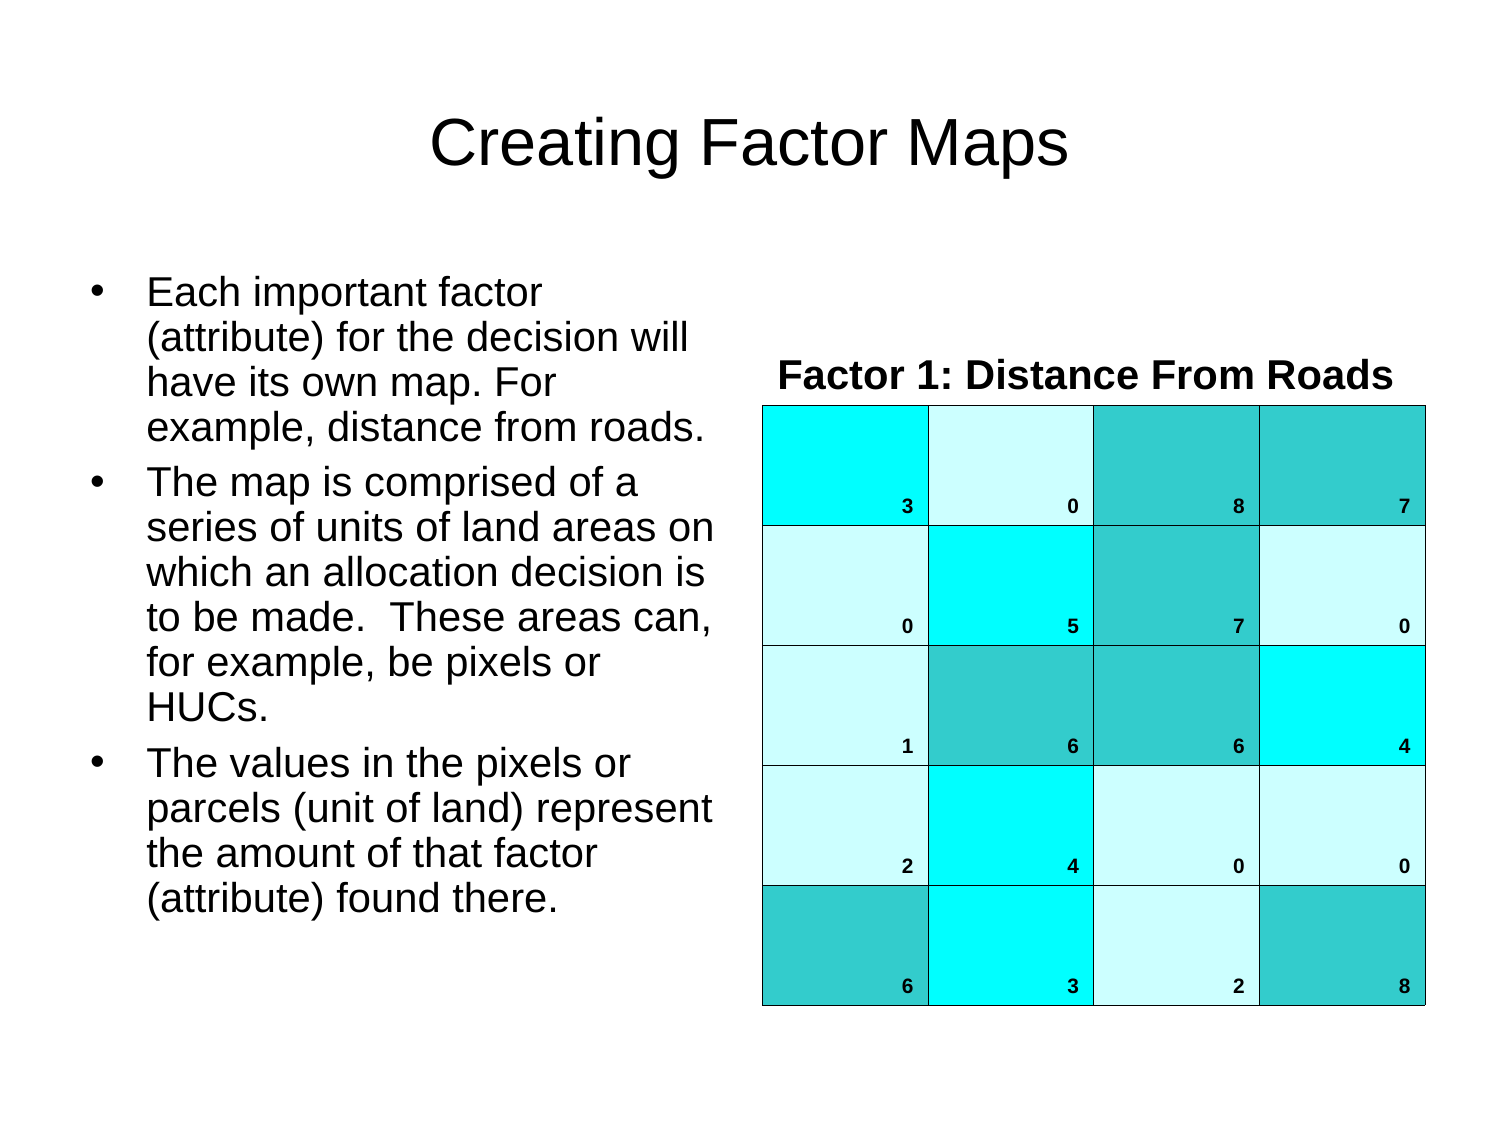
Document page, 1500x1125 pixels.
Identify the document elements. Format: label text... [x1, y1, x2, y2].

table_cell 0 [1094, 766, 1259, 885]
table_cell 1 [763, 646, 928, 765]
table_cell 8 [1094, 406, 1259, 525]
table_cell 3 [929, 886, 1093, 1005]
list Each important factor (attribute) for the decision will have its own map. For example, distance from roads. The map is comprised of a series of units of land areas on which an allocation decision is to be made. These areas can, for example, be pixels or HUCs. The values in the pixels or parcels (unit of land) represent the amount of that factor (attribute) found there. [75, 262, 738, 1005]
table_cell 8 [1260, 886, 1425, 1005]
table_cell 3 [763, 406, 928, 525]
table_cell 4 [1260, 646, 1425, 765]
table_cell 6 [1094, 646, 1259, 765]
table_cell 6 [929, 646, 1093, 765]
table_header Factor 1: Distance From Roads [763, 262, 1425, 405]
table_cell 2 [1094, 886, 1259, 1005]
table_cell 0 [929, 406, 1093, 525]
table_cell 7 [1094, 526, 1259, 645]
table_cell 2 [763, 766, 928, 885]
table_cell 4 [929, 766, 1093, 885]
table_cell 0 [1260, 526, 1425, 645]
table_cell 5 [929, 526, 1093, 645]
title Creating Factor Maps [75, 45, 1426, 233]
table_cell 0 [763, 526, 928, 645]
table_cell 7 [1260, 406, 1425, 525]
table_cell 0 [1260, 766, 1425, 885]
table_cell 6 [763, 886, 928, 1005]
